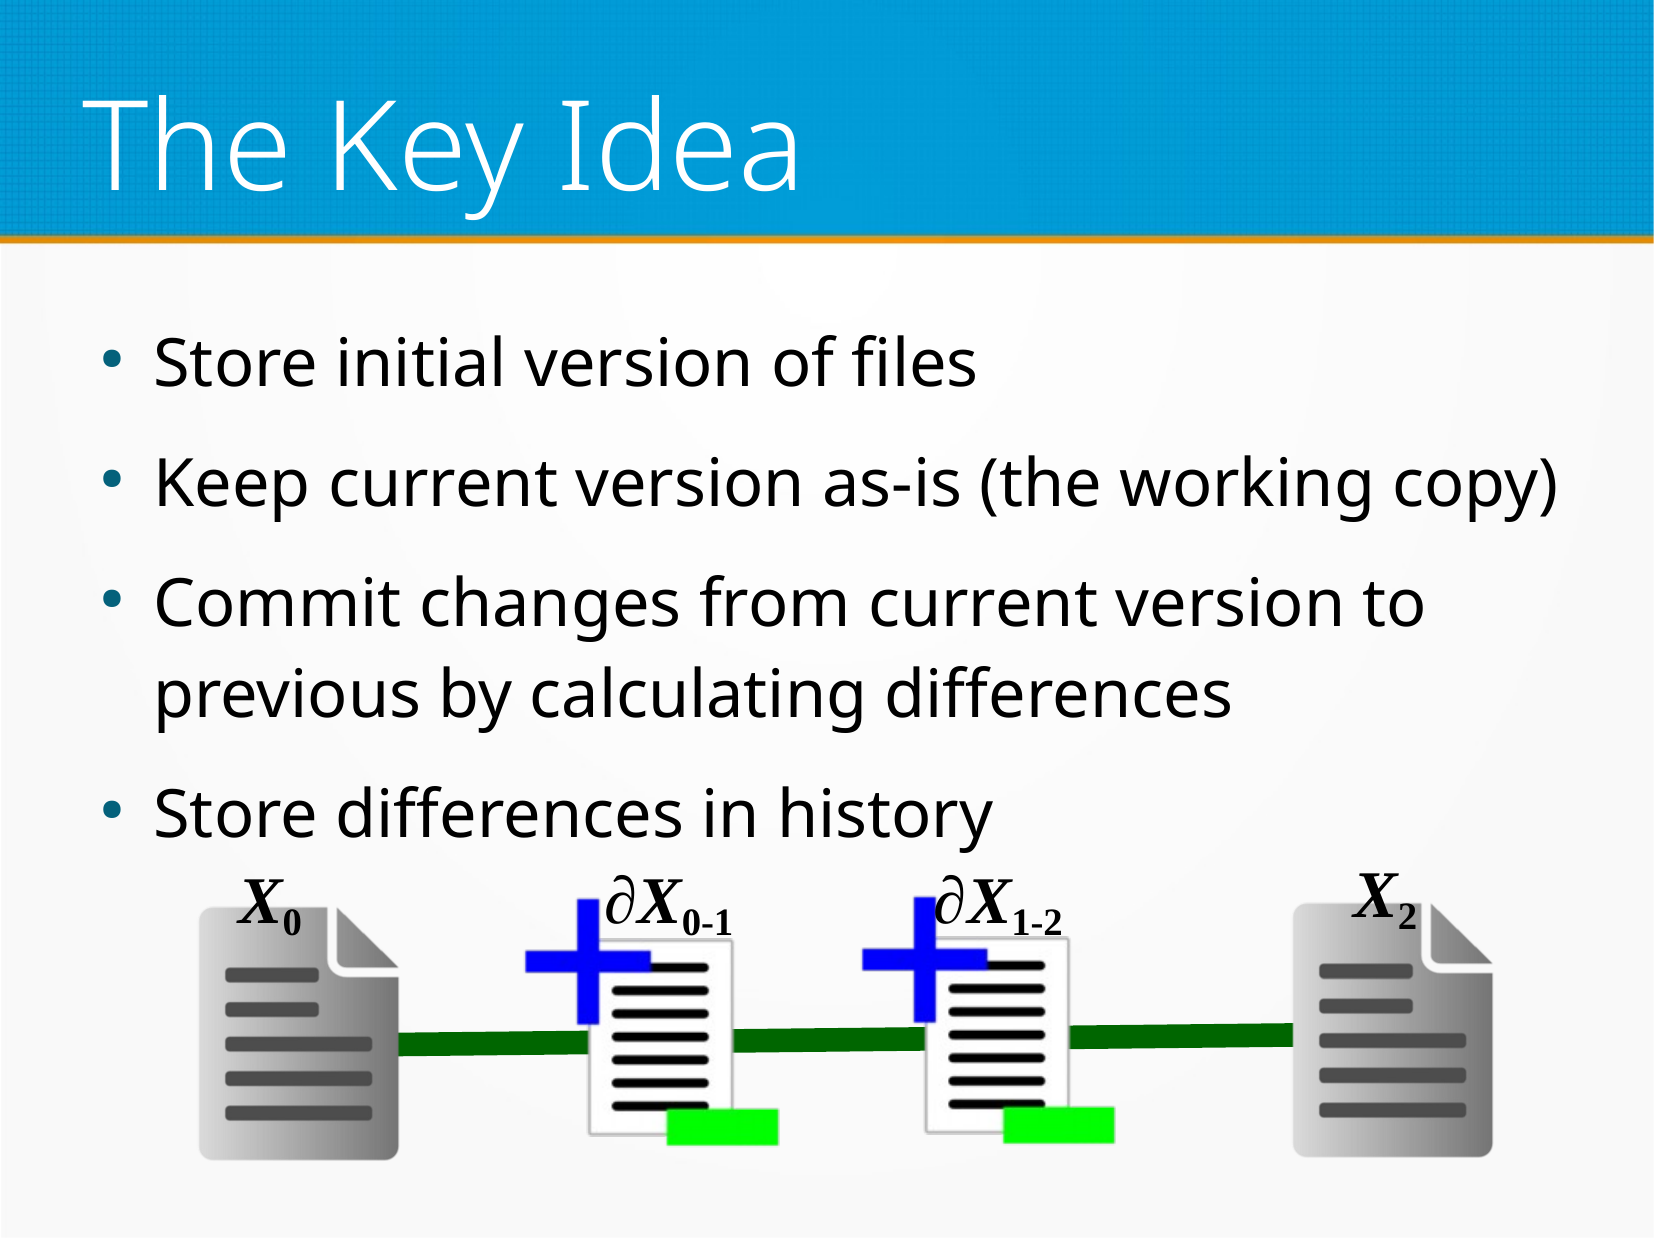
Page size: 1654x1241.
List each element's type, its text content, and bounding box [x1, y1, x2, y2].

text_box ∂X1-2 [928, 856, 1087, 952]
picture [0, 233, 1654, 1241]
text_box X0 [232, 858, 309, 950]
title The Key Idea [82, 19, 1571, 227]
text_box X2 [1347, 850, 1441, 946]
list Store initial version of files Keep current version as-is (the working copy) Commit changes from current version to previous by calculating differences Store differences in history [82, 315, 1563, 1081]
text_box ∂X0-1 [598, 858, 740, 950]
